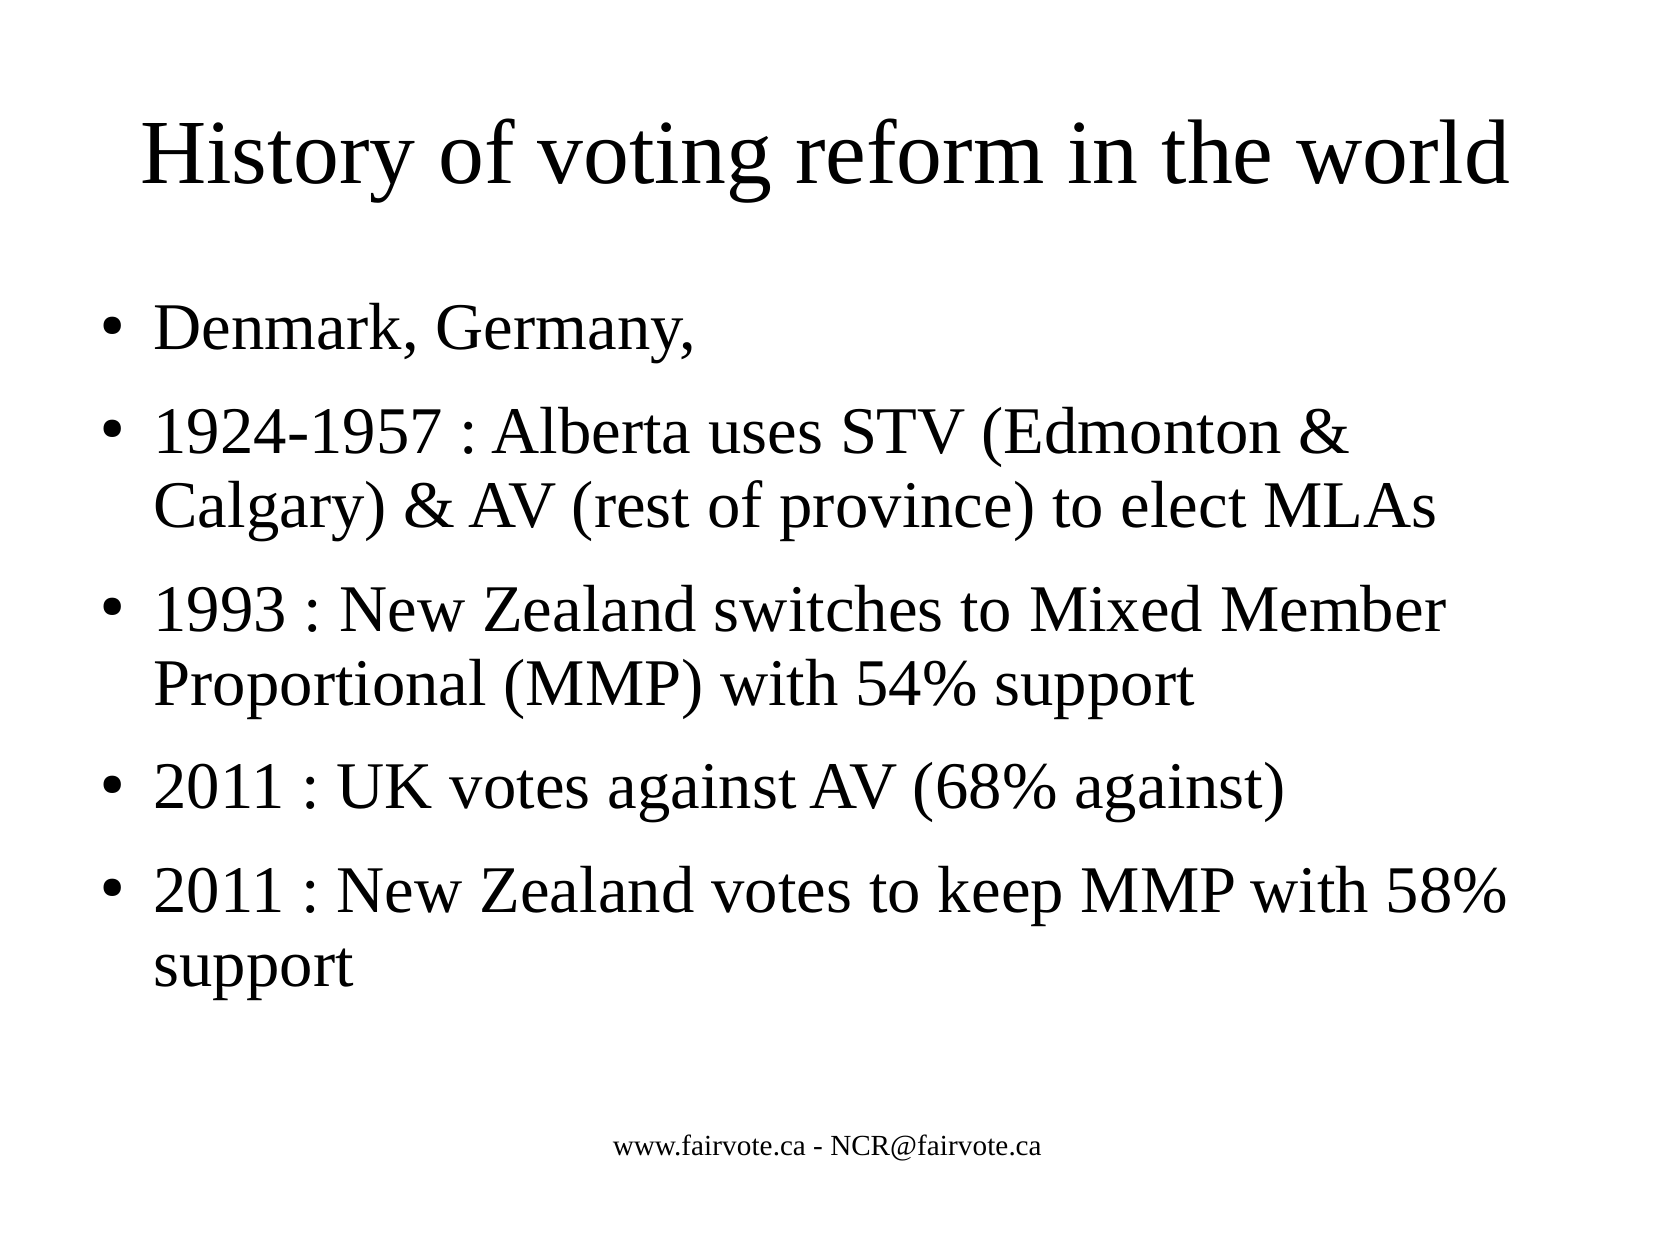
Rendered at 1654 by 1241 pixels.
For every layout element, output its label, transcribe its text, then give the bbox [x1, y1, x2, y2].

title History of voting reform in the world [82, 49, 1571, 257]
list Denmark, Germany, 1924-1957 : Alberta uses STV (Edmonton & Calgary) & AV (rest of province) to elect MLAs 1993 : New Zealand switches to Mixed Member Proportional (MMP) with 54% support 2011 : UK votes against AV (68% against) 2011 : New Zealand votes to keep MMP with 58% support [82, 290, 1538, 1010]
